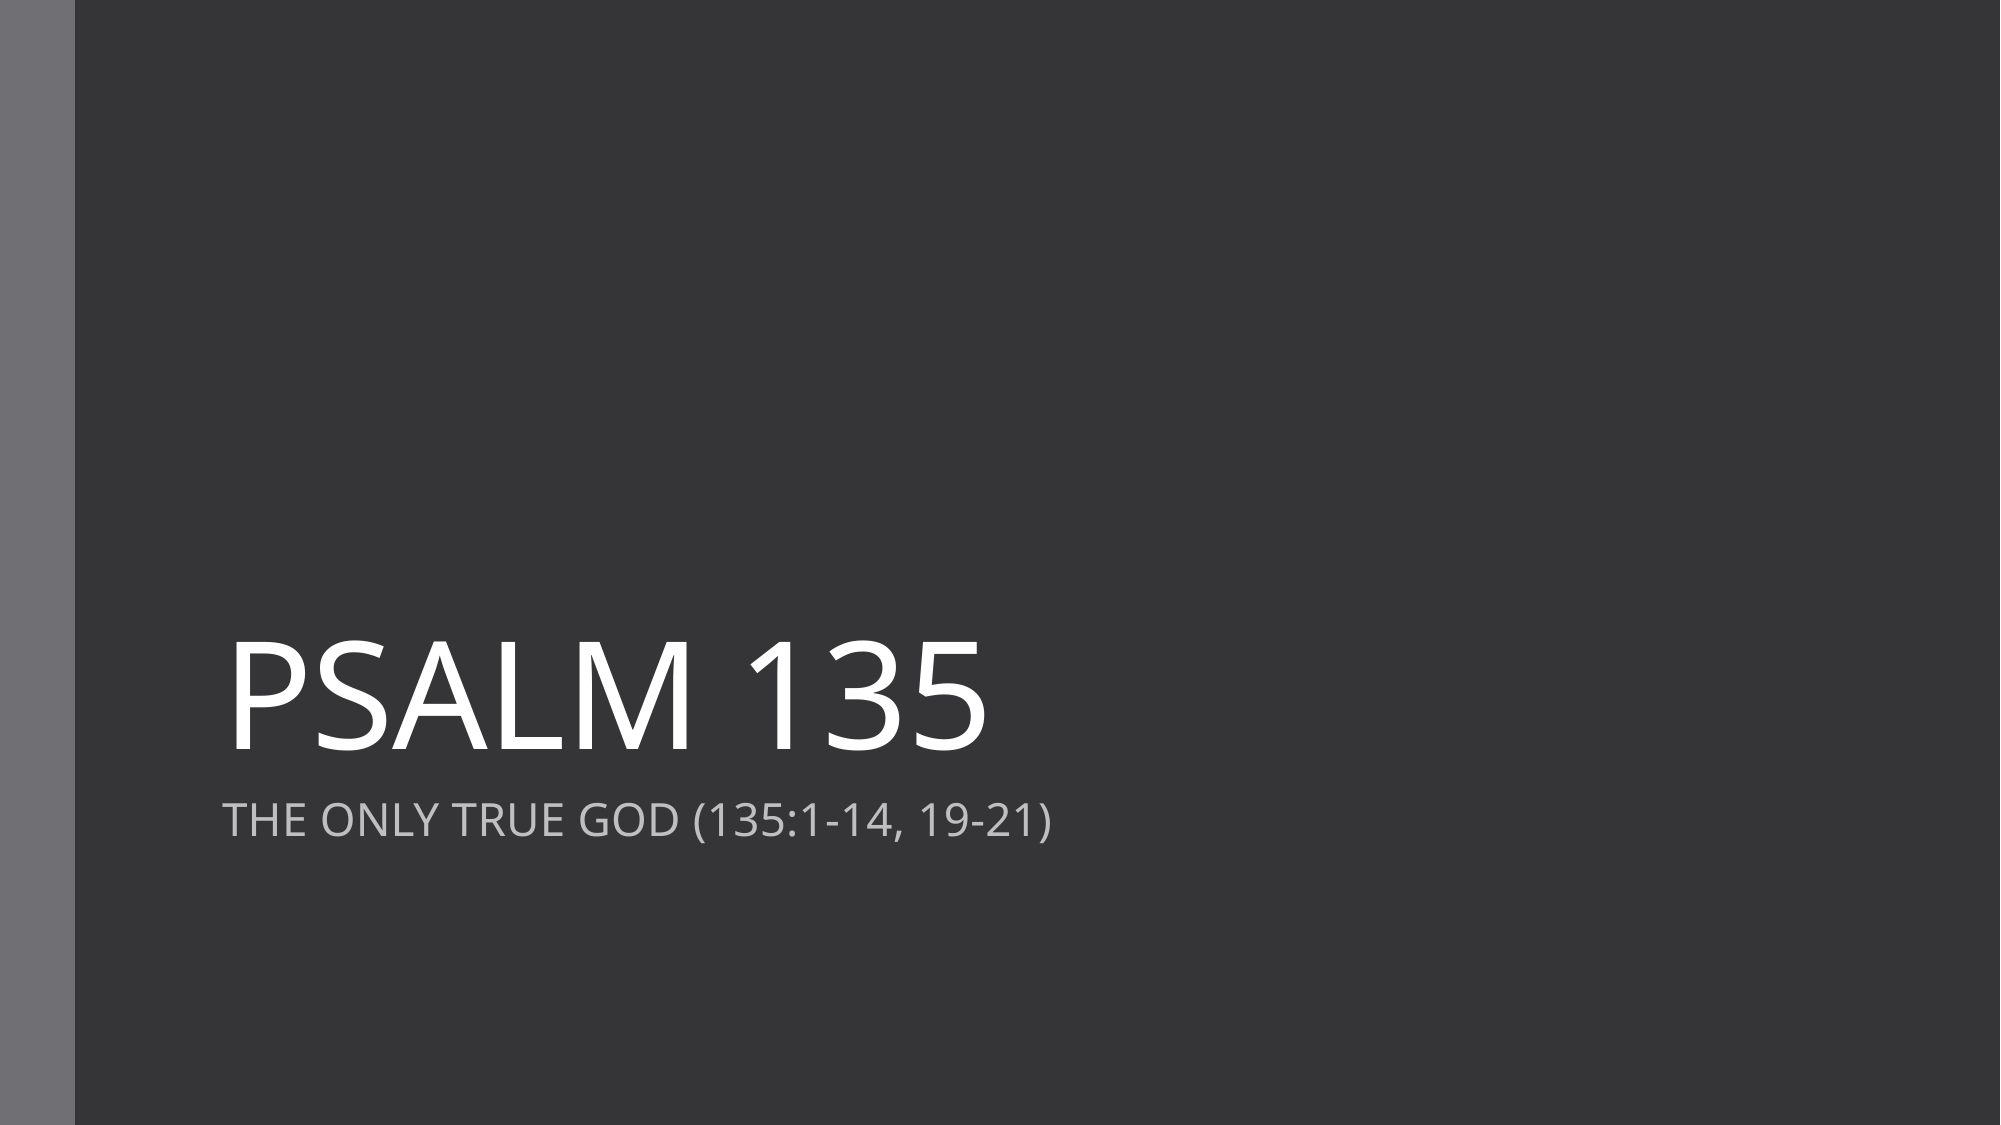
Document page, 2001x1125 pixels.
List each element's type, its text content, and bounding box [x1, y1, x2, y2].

subtitle THE ONLY TRUE GOD (135:1-14, 19-21) [206, 787, 1752, 1066]
title PSALM 135 [206, 124, 1752, 787]
